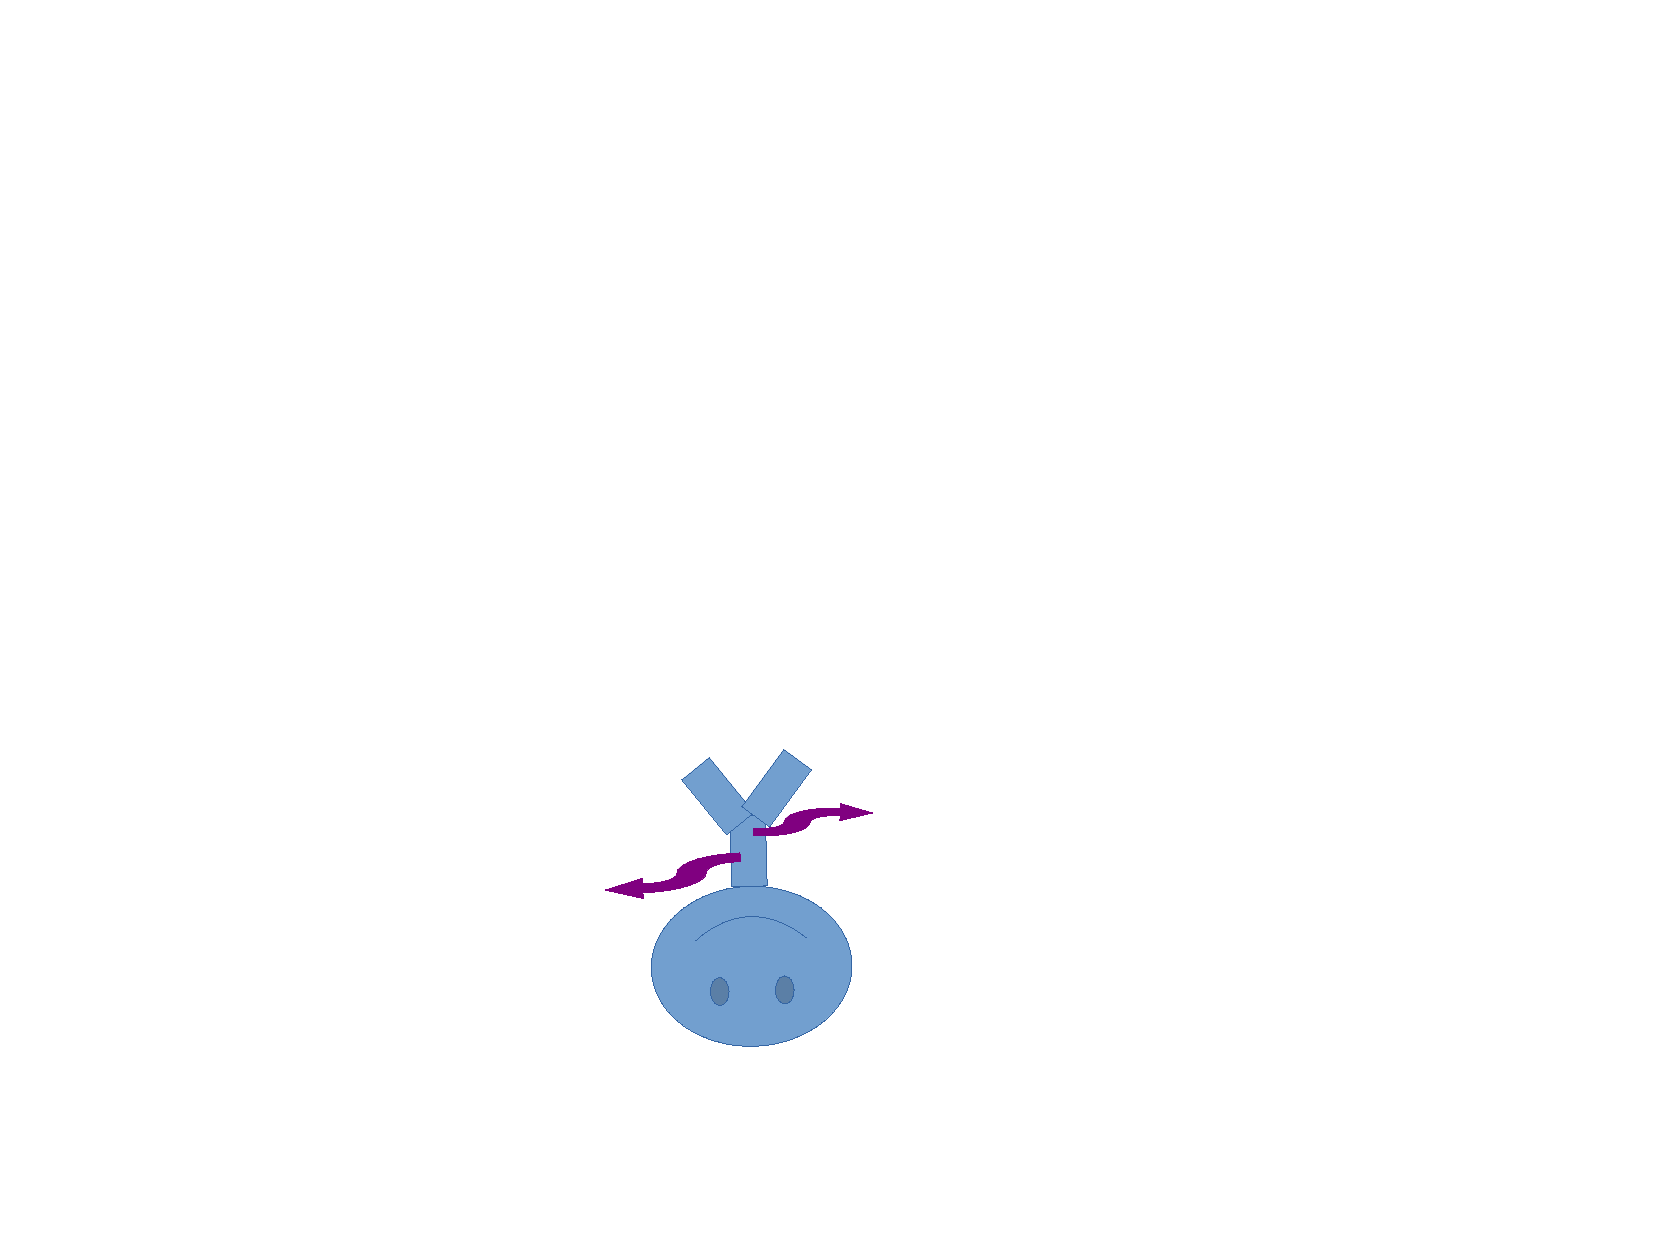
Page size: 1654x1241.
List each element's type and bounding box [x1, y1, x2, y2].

text_box [605, 749, 873, 1047]
